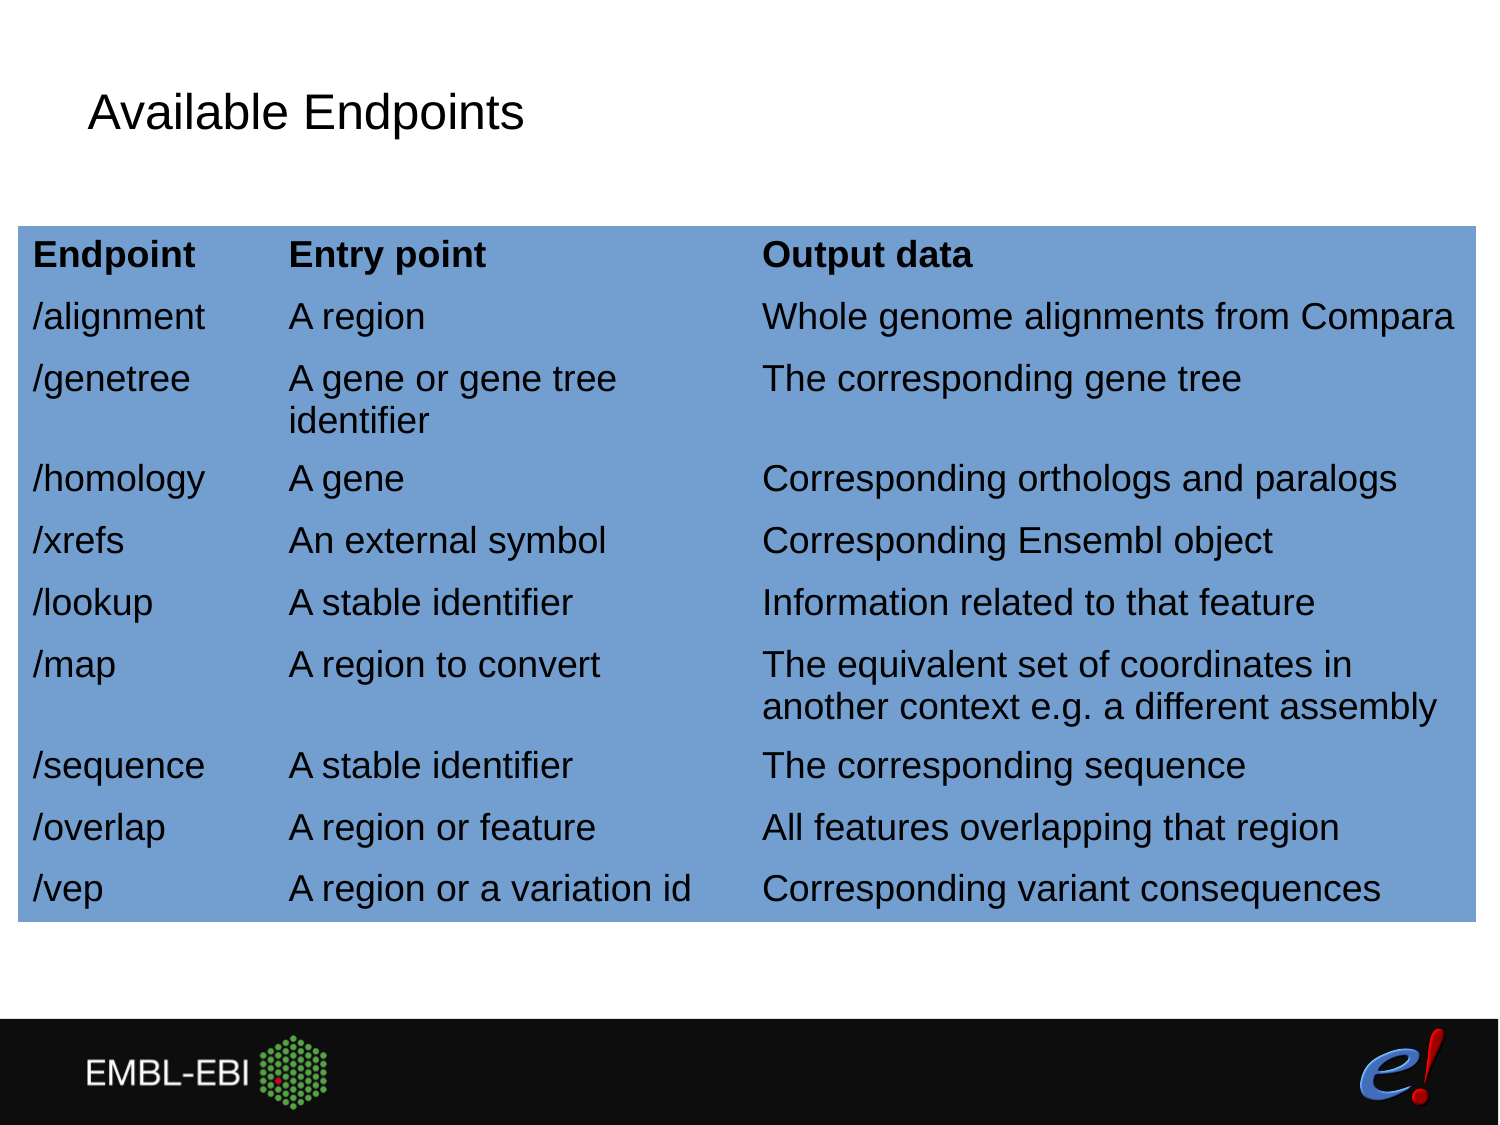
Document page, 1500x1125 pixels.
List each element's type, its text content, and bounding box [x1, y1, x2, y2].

table_cell Whole genome alignments from Compara [747, 288, 1476, 350]
table_cell /alignment [18, 288, 274, 350]
table_cell The equivalent set of coordinates in another context e.g. a different assembly [747, 636, 1476, 737]
table_cell All features overlapping that region [747, 798, 1476, 860]
picture [1357, 1026, 1448, 1112]
table_cell A region or a variation id [274, 860, 747, 922]
table_cell A gene [274, 450, 747, 512]
table_cell /lookup [18, 574, 274, 636]
table_cell Corresponding orthologs and paralogs [747, 450, 1476, 512]
table_cell A stable identifier [274, 737, 747, 798]
picture [87, 1035, 327, 1110]
table_cell A gene or gene tree identifier [274, 350, 747, 450]
table_cell The corresponding gene tree [747, 350, 1476, 450]
table_header Entry point [274, 226, 747, 288]
table_cell An external symbol [274, 512, 747, 574]
table_cell A region [274, 288, 747, 350]
table_header Output data [747, 226, 1476, 288]
table_cell /genetree [18, 350, 274, 450]
table_cell The corresponding sequence [747, 737, 1476, 798]
table_cell /overlap [18, 798, 274, 860]
table_cell A region to convert [274, 636, 747, 737]
table_cell A region or feature [274, 798, 747, 860]
table_cell /map [18, 636, 274, 737]
table_header Endpoint [18, 226, 274, 288]
table_cell Corresponding Ensembl object [747, 512, 1476, 574]
table_cell Corresponding variant consequences [747, 860, 1476, 922]
table_cell /homology [18, 450, 274, 512]
table_cell /vep [18, 860, 274, 922]
table_cell /xrefs [18, 512, 274, 574]
table_cell A stable identifier [274, 574, 747, 636]
title Available Endpoints [87, 50, 1425, 175]
table_cell /sequence [18, 737, 274, 798]
table_cell Information related to that feature [747, 574, 1476, 636]
